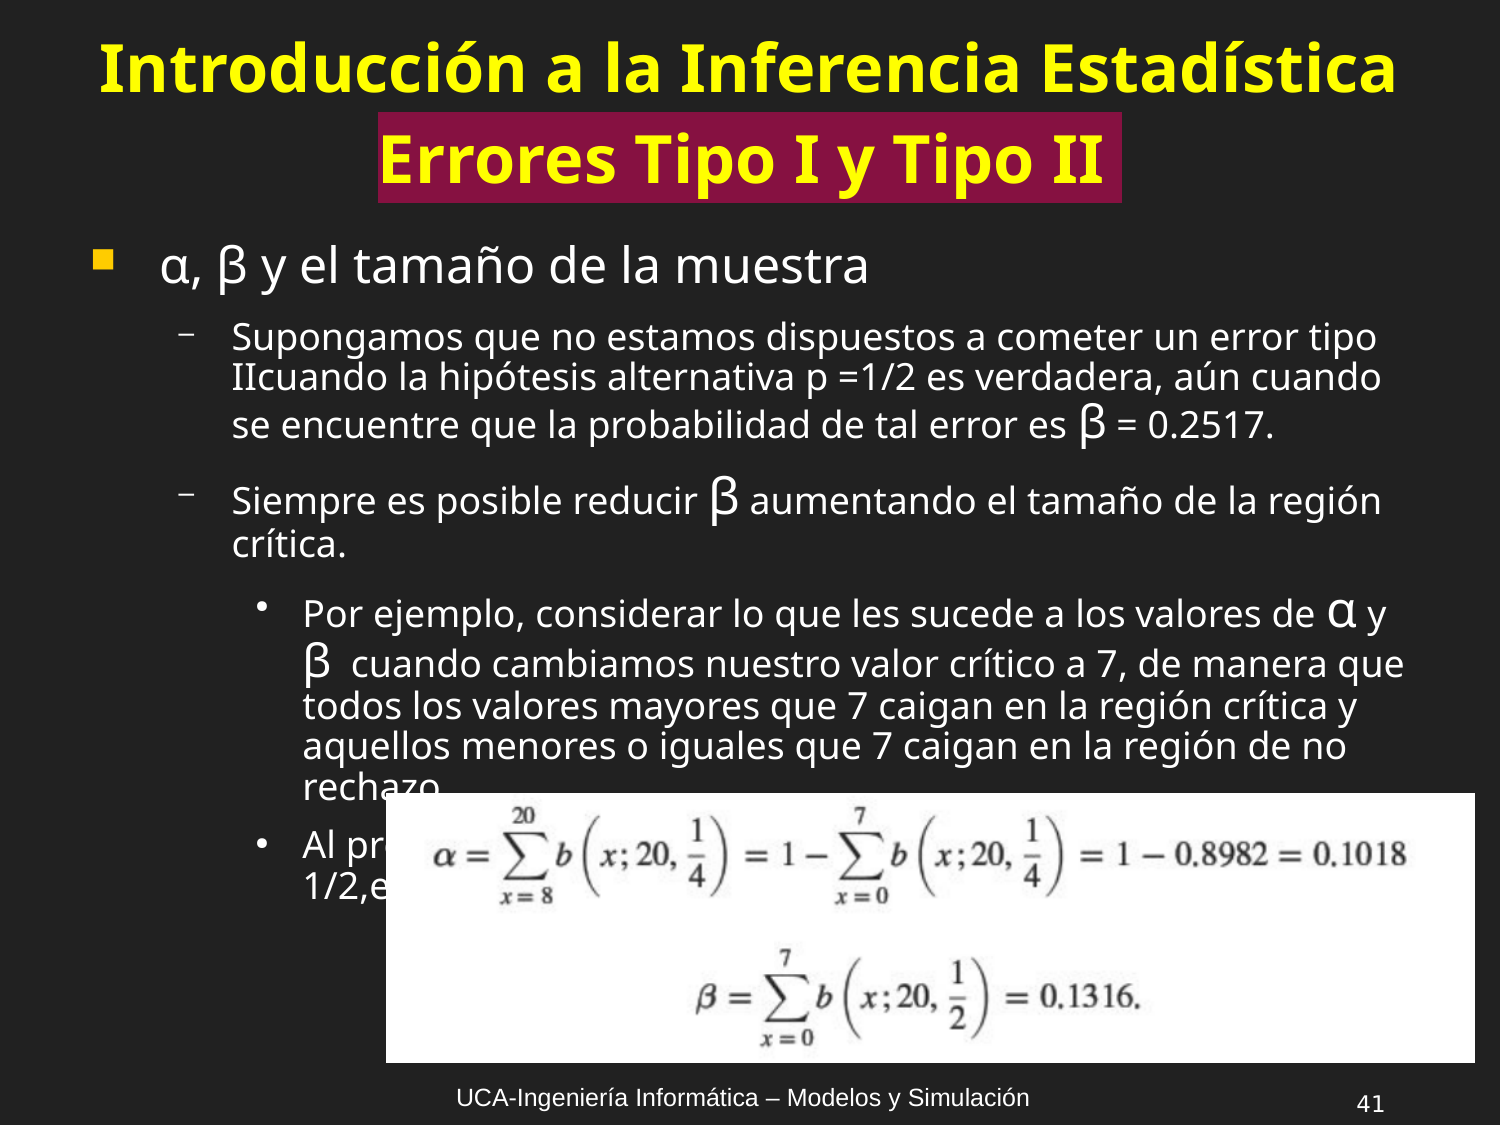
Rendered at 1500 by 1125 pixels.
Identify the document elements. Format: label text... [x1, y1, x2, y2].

list α, β y el tamaño de la muestra Supongamos que no estamos dispuestos a cometer un error tipo IIcuando la hipótesis alternativa p =1/2 es verdadera, aún cuando se encuentre que la probabilidad de tal error es β = 0.2517. Siempre es posible reducir β aumentando el tamaño de la región crítica. Por ejemplo, considerar lo que les sucede a los valores de α y β cuando cambiamos nuestro valor crítico a 7, de manera que todos los valores mayores que 7 caigan en la región crítica y aquellos menores o iguales que 7 caigan en la región de no rechazo. Al probar p = 1/4 contra la hipótesis alternativa p = 1/2,encontramos que: [75, 232, 1425, 1051]
title Introducción a la Inferencia Estadística Errores Tipo I y Tipo II [75, 37, 1426, 188]
picture [386, 793, 1475, 1063]
